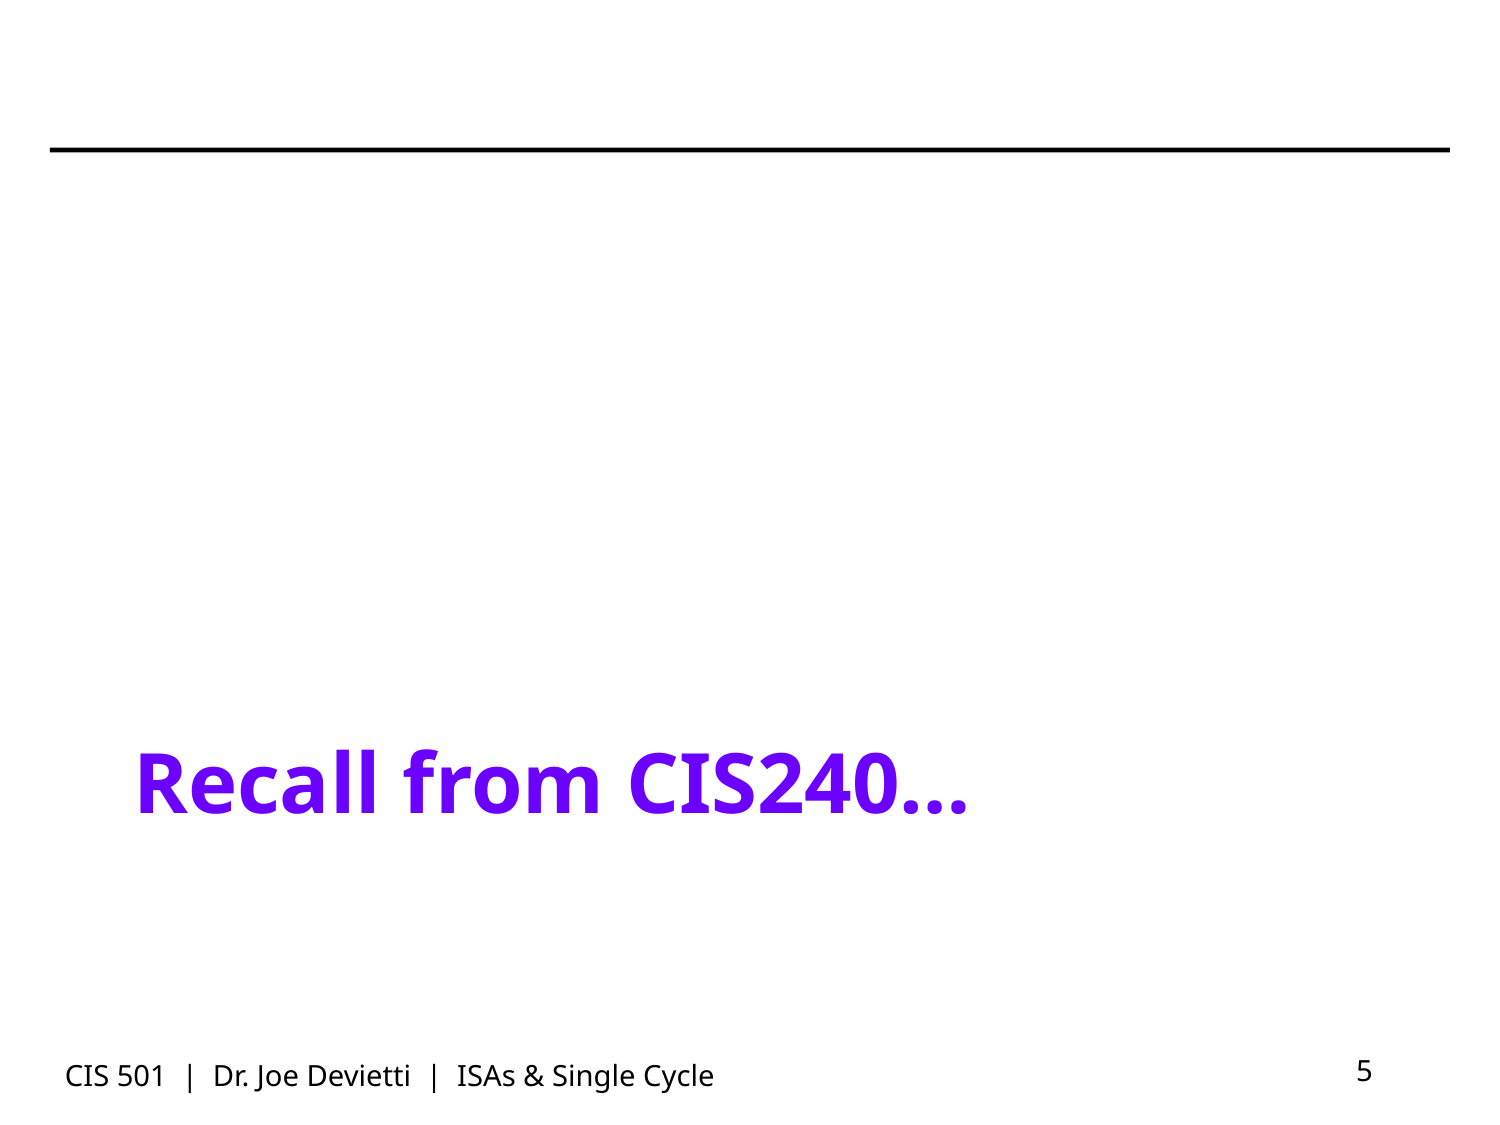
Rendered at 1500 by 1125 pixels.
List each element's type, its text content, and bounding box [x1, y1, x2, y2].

text_box <number> [1074, 1049, 1388, 1100]
text_box Recall from CIS240… [118, 722, 1394, 947]
text_box CIS 501 | Dr. Joe Devietti | ISAs & Single Cycle [49, 1049, 988, 1100]
